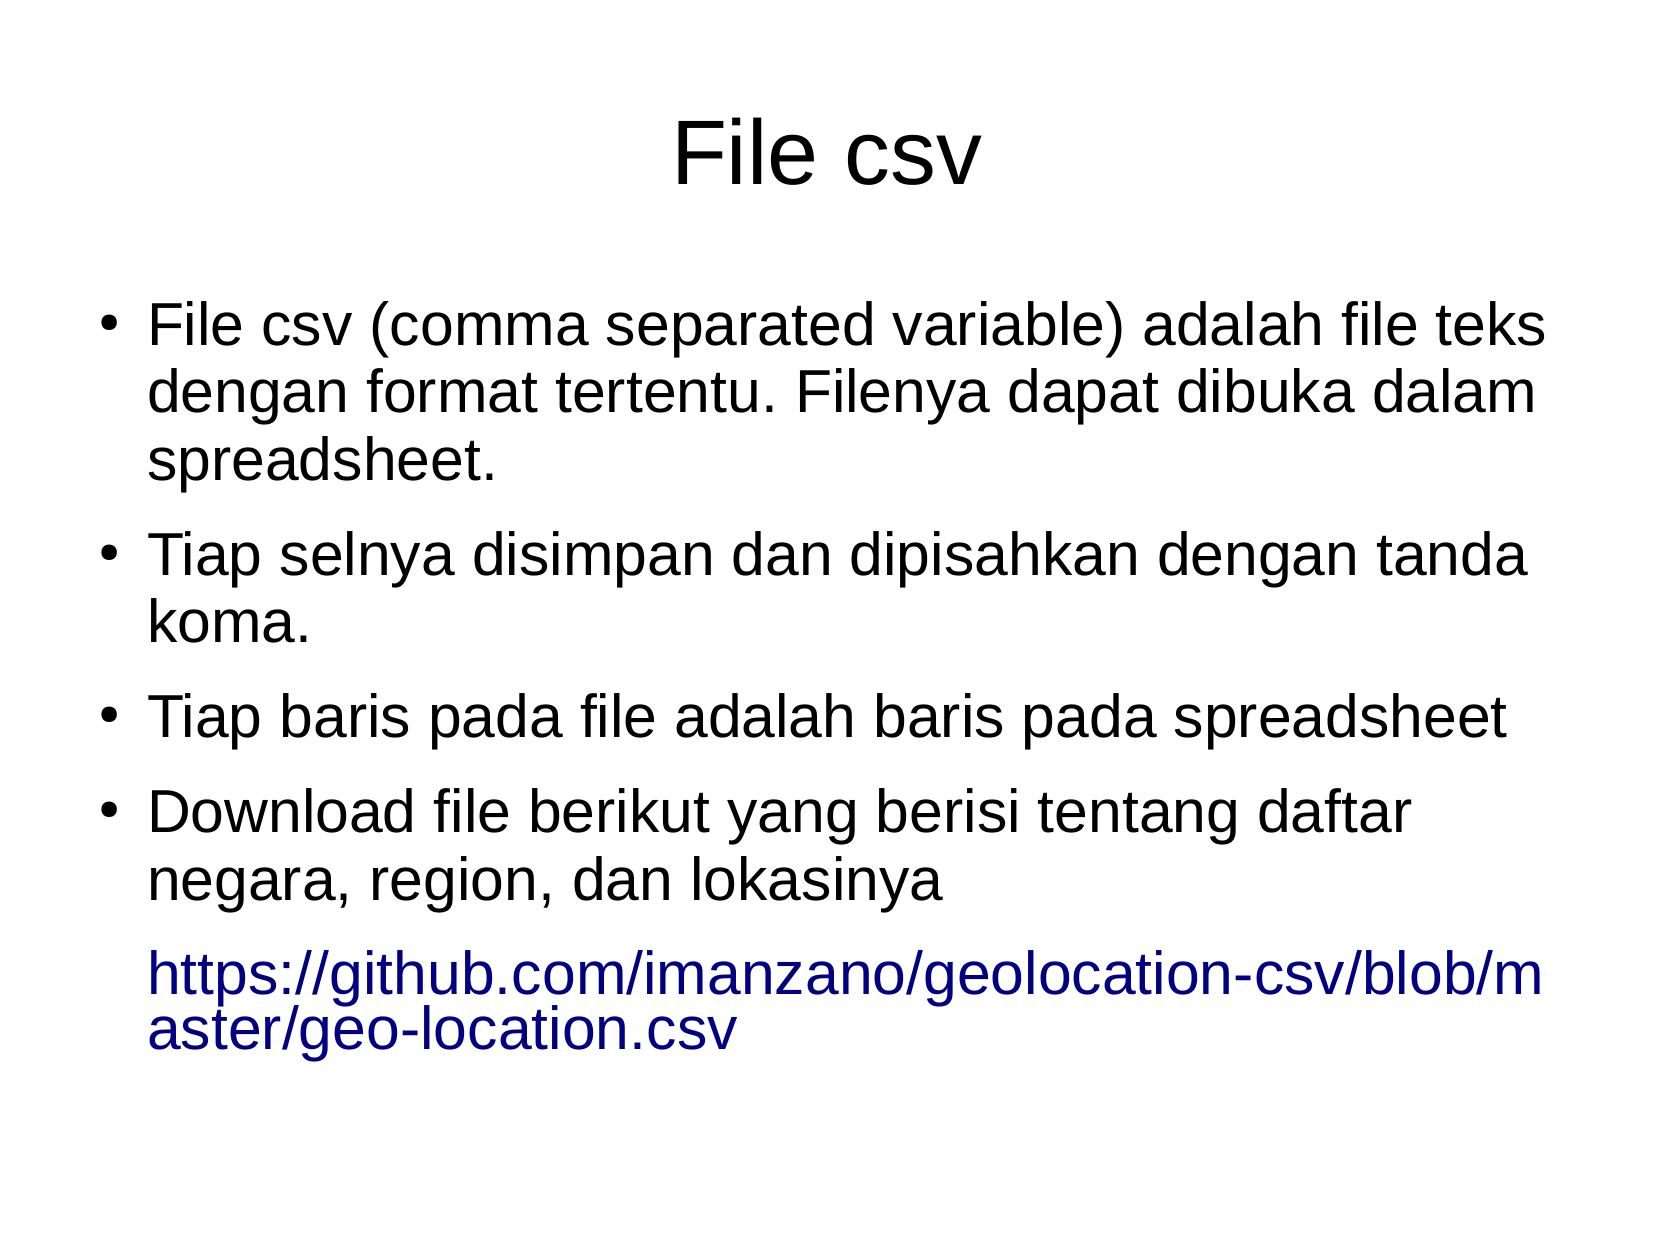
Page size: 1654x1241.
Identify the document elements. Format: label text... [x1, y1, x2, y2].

list File csv (comma separated variable) adalah file teks dengan format tertentu. Filenya dapat dibuka dalam spreadsheet. Tiap selnya disimpan dan dipisahkan dengan tanda koma. Tiap baris pada file adalah baris pada spreadsheet Download file berikut yang berisi tentang daftar negara, region, dan lokasinya https://github.com/imanzano/geolocation-csv/blob/master/geo-location.csv [82, 290, 1571, 1010]
title File csv [82, 49, 1571, 257]
